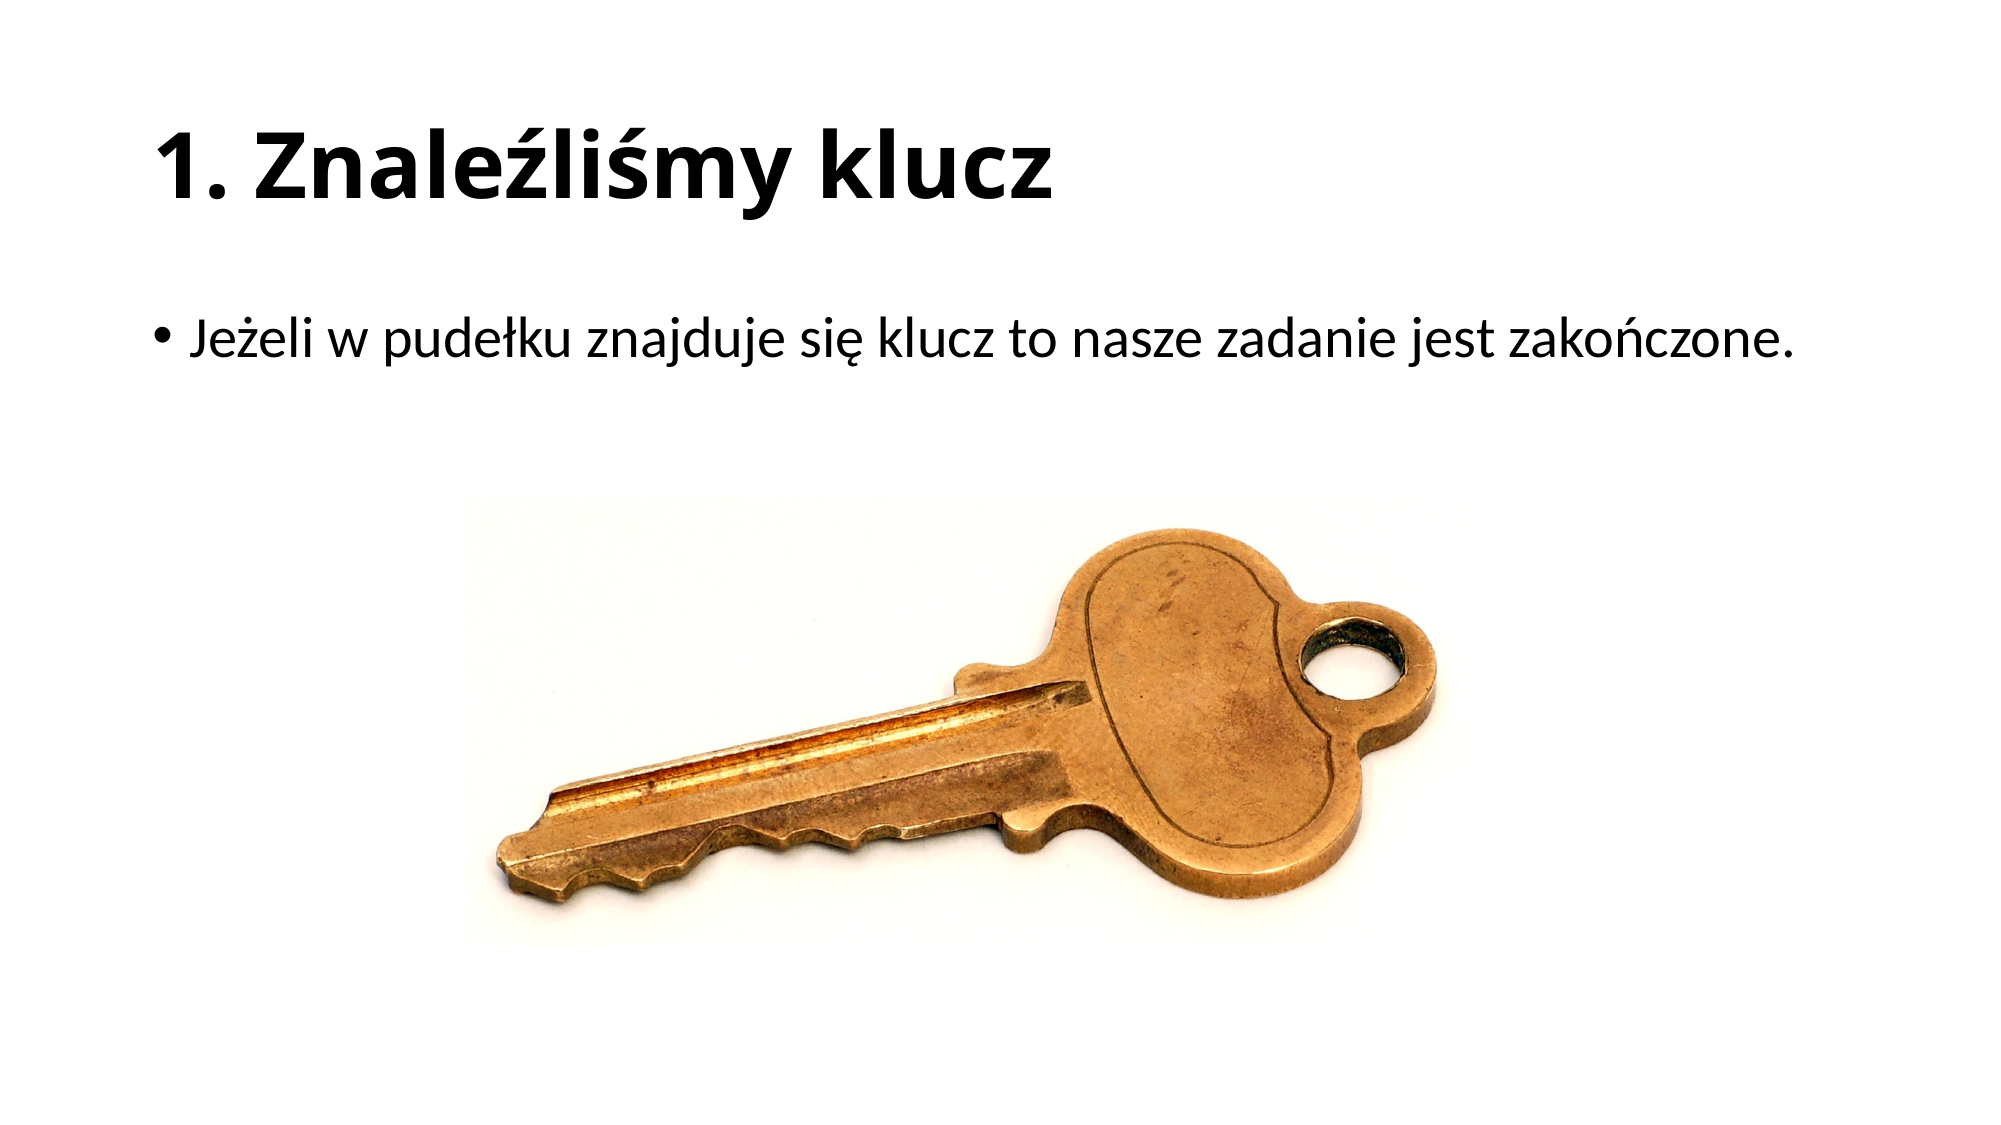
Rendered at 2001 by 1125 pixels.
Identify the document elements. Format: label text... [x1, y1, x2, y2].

title 1. Znaleźliśmy klucz [137, 59, 1863, 278]
picture [465, 496, 1476, 946]
list Jeżeli w pudełku znajduje się klucz to nasze zadanie jest zakończone. [137, 299, 1863, 1014]
